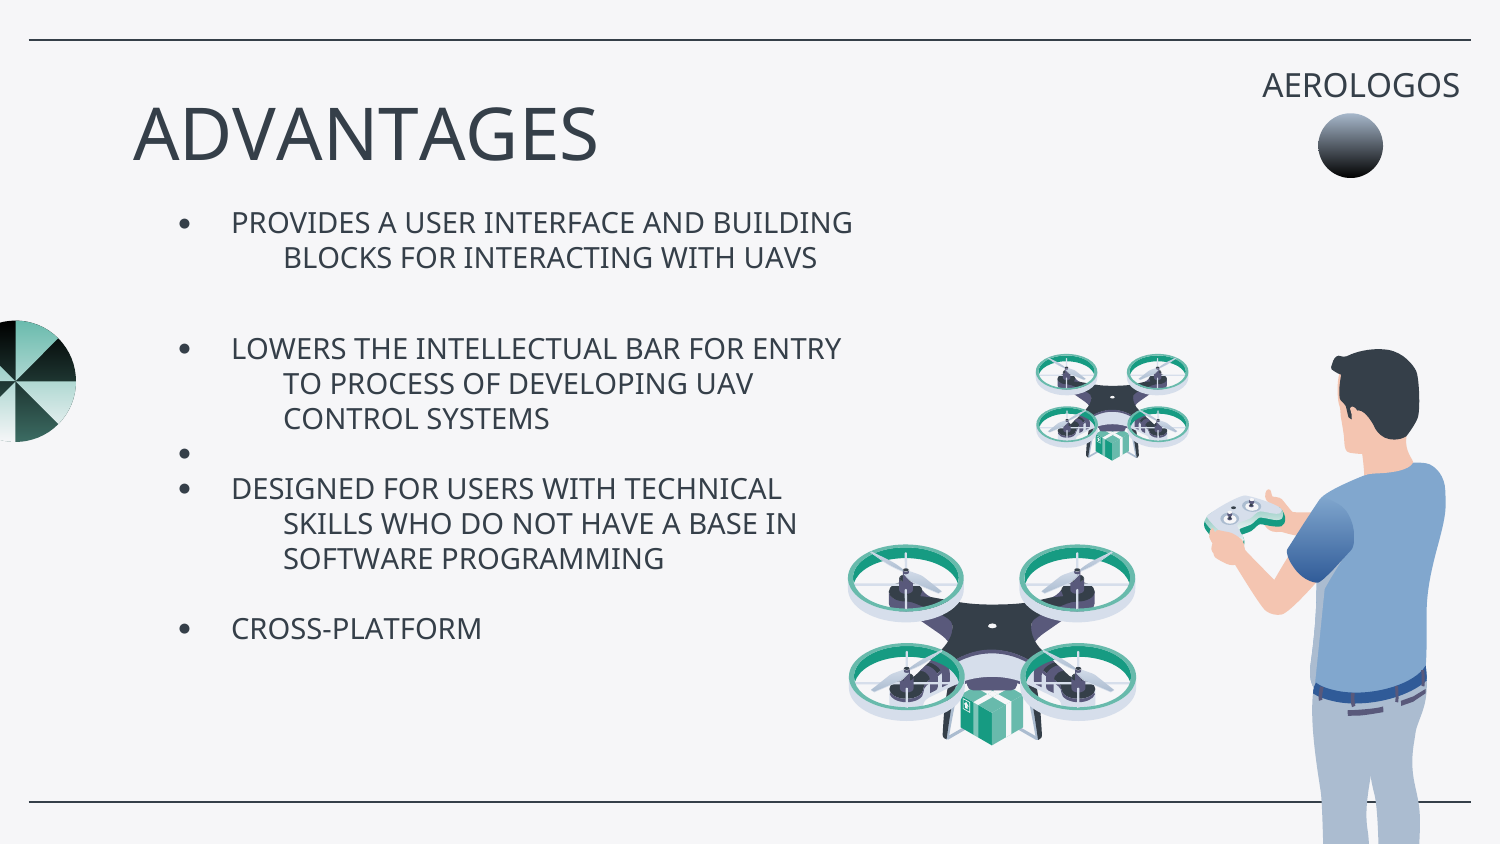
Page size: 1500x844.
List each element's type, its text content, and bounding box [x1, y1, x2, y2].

text_box [1035, 353, 1189, 461]
text_box [1204, 349, 1446, 844]
text_box AEROLOGOS [1247, 49, 1500, 129]
subtitle PROVIDES A USER INTERFACE AND BUILDING BLOCKS FOR INTERACTING WITH UAVS LOWERS THE INTELLECTUAL BAR FOR ENTRY TO PROCESS OF DEVELOPING UAV CONTROL SYSTEMS DESIGNED FOR USERS WITH TECHNICAL SKILLS WHO DO NOT HAVE A BASE IN SOFTWARE PROGRAMMING CROSS-PLATFORM [118, 189, 889, 669]
text_box [1326, 167, 1375, 178]
text_box [847, 544, 1137, 746]
title ADVANTAGES [118, 72, 1384, 167]
